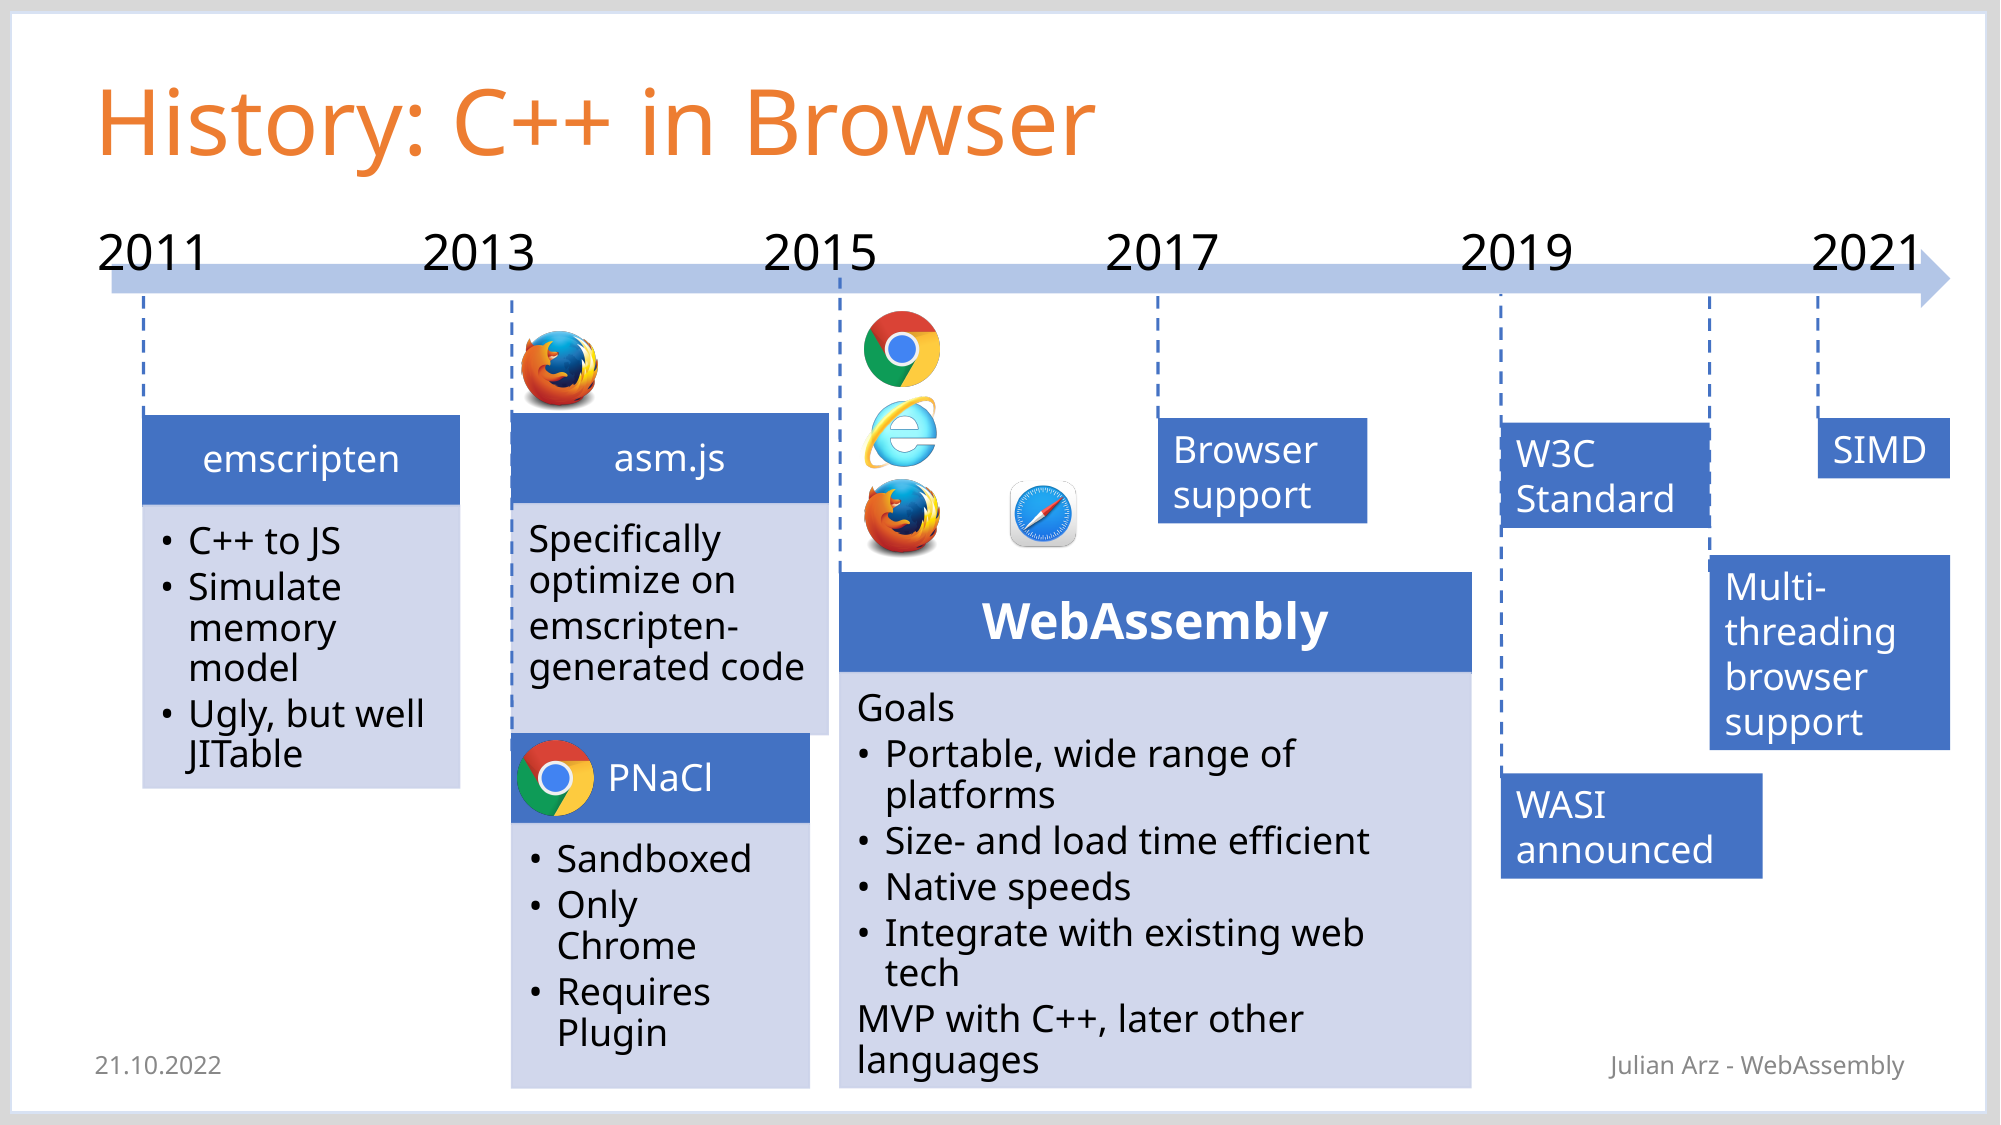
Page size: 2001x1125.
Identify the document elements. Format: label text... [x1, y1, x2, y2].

text_box WebAssembly [840, 573, 1471, 672]
text_box Sandboxed Only Chrome Requires Plugin [511, 823, 810, 1088]
picture [864, 479, 940, 559]
text_box Specifically optimize on emscripten-generated code [511, 504, 828, 735]
footer Julian Arz - WebAssembly [546, 1035, 1921, 1096]
picture [859, 392, 940, 474]
picture [517, 740, 594, 816]
text_box PNaCl [511, 734, 810, 823]
picture [1002, 473, 1084, 554]
text_box 2011 [0, 217, 318, 292]
text_box [111, 263, 1937, 309]
text_box Multi- threading browser support [1709, 555, 1951, 751]
text_box C++ to JS Simulate memory model Ugly, but well JITable [143, 505, 460, 788]
text_box 2015 [661, 217, 980, 292]
title History: C++ in Browser [79, 59, 1921, 191]
text_box emscripten [143, 415, 460, 505]
text_box W3C Standard [1500, 422, 1710, 528]
text_box Browser support [1158, 418, 1368, 524]
text_box SIMD [1817, 418, 1950, 479]
picture [521, 331, 598, 412]
text_box 2017 [1003, 217, 1322, 292]
text_box 2019 [1358, 217, 1676, 292]
text_box Goals Portable, wide range of platforms Size- and load time efficient Native speeds Integrate with existing web tech MVP with C++, later other languages [840, 672, 1471, 1088]
text_box asm.js [511, 414, 828, 504]
text_box 2021 [1709, 217, 2000, 292]
slide_number 21.10.2022 [79, 1035, 530, 1096]
picture [864, 311, 940, 387]
text_box WASI announced [1500, 773, 1763, 879]
text_box 2013 [320, 217, 638, 292]
